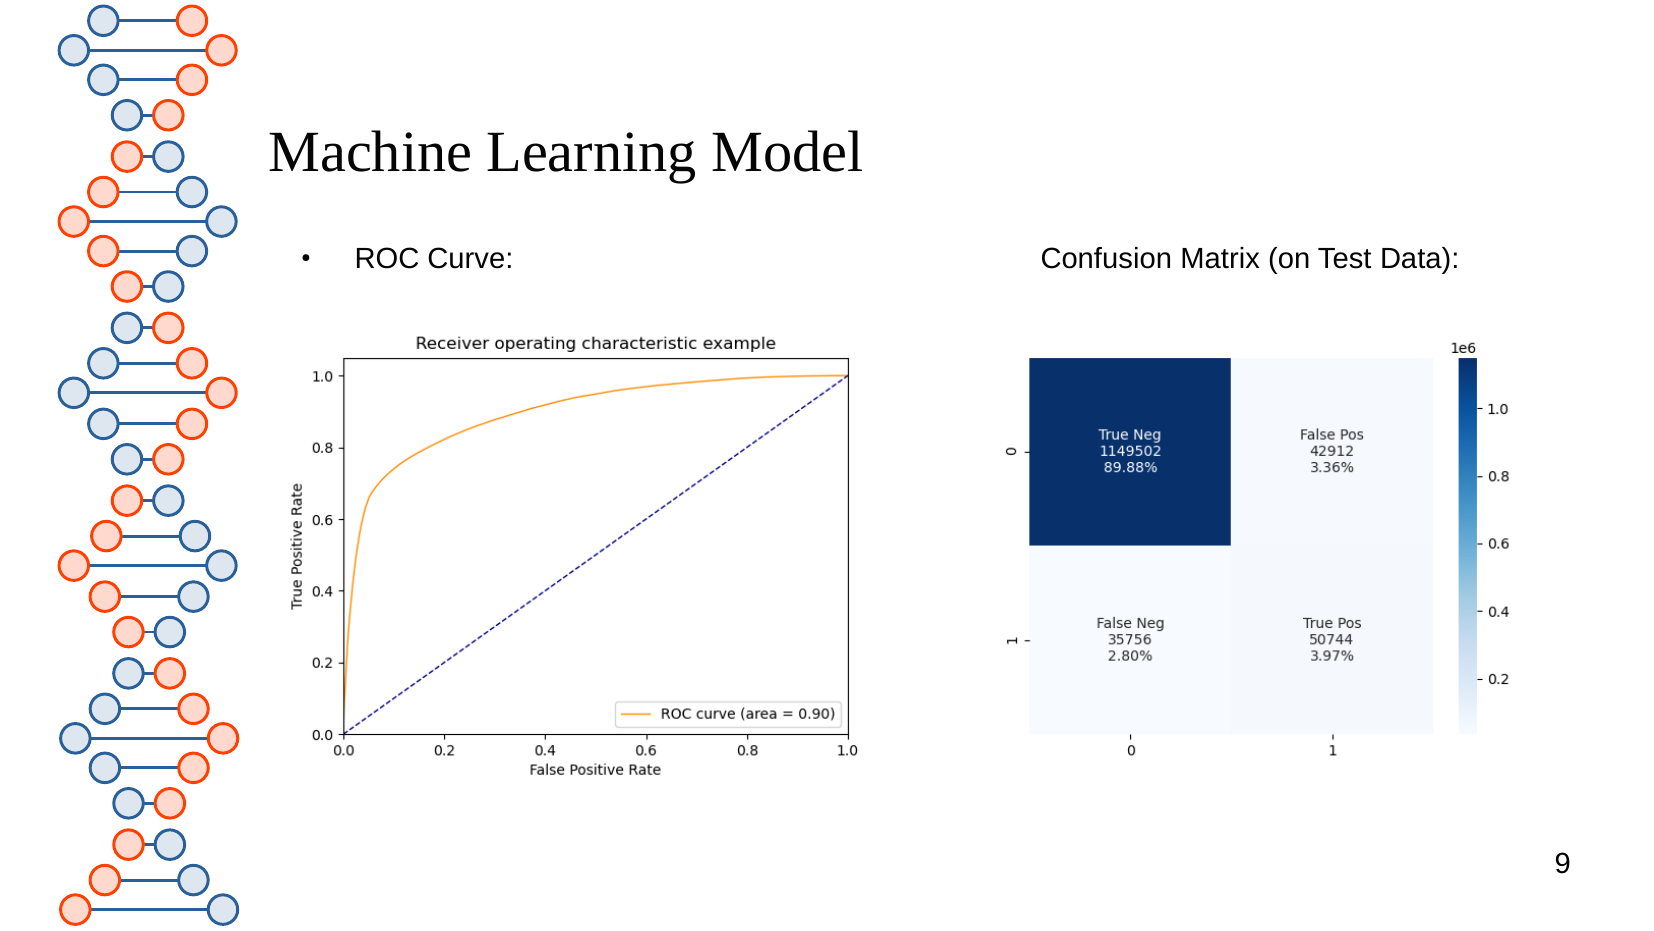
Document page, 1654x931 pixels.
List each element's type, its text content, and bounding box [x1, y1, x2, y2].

picture [948, 299, 1599, 788]
title Machine Learning Model [225, 75, 1554, 229]
list ROC Curve: Confusion Matrix (on Test Data): [283, 187, 1613, 727]
picture [262, 299, 913, 788]
